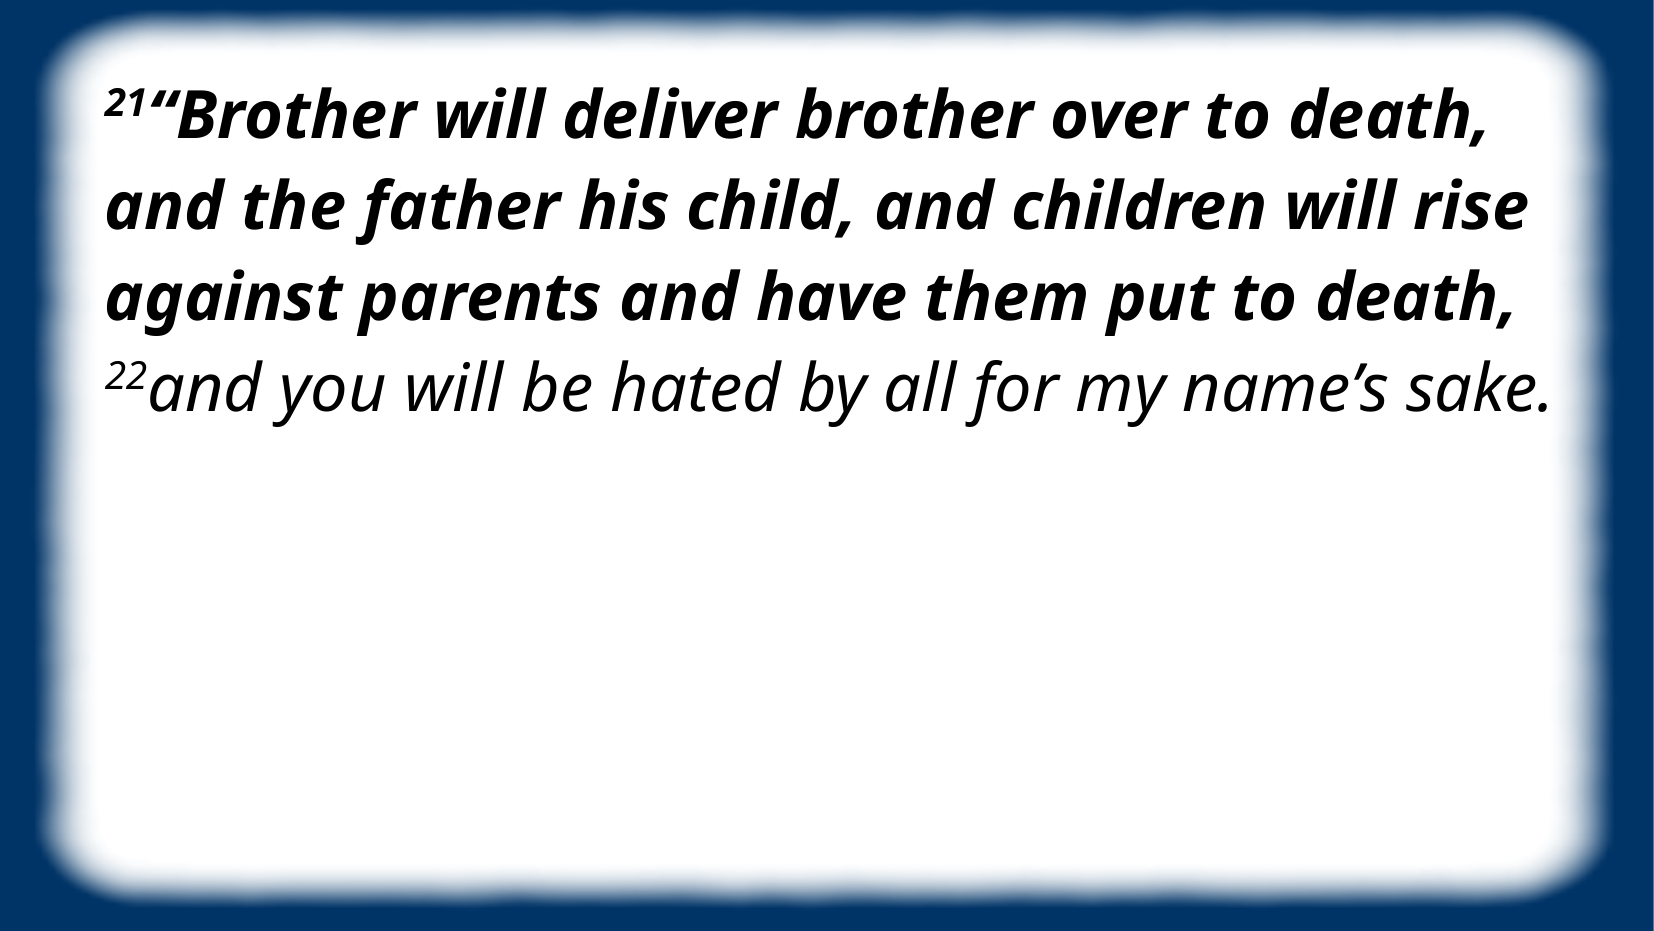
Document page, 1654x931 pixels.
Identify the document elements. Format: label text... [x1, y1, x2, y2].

picture [0, 0, 1654, 931]
text_box 21“Brother will deliver brother over to death, and the father his child, and children will rise against parents and have them put to death, 22and you will be hated by all for my name’s sake. [90, 60, 1576, 519]
